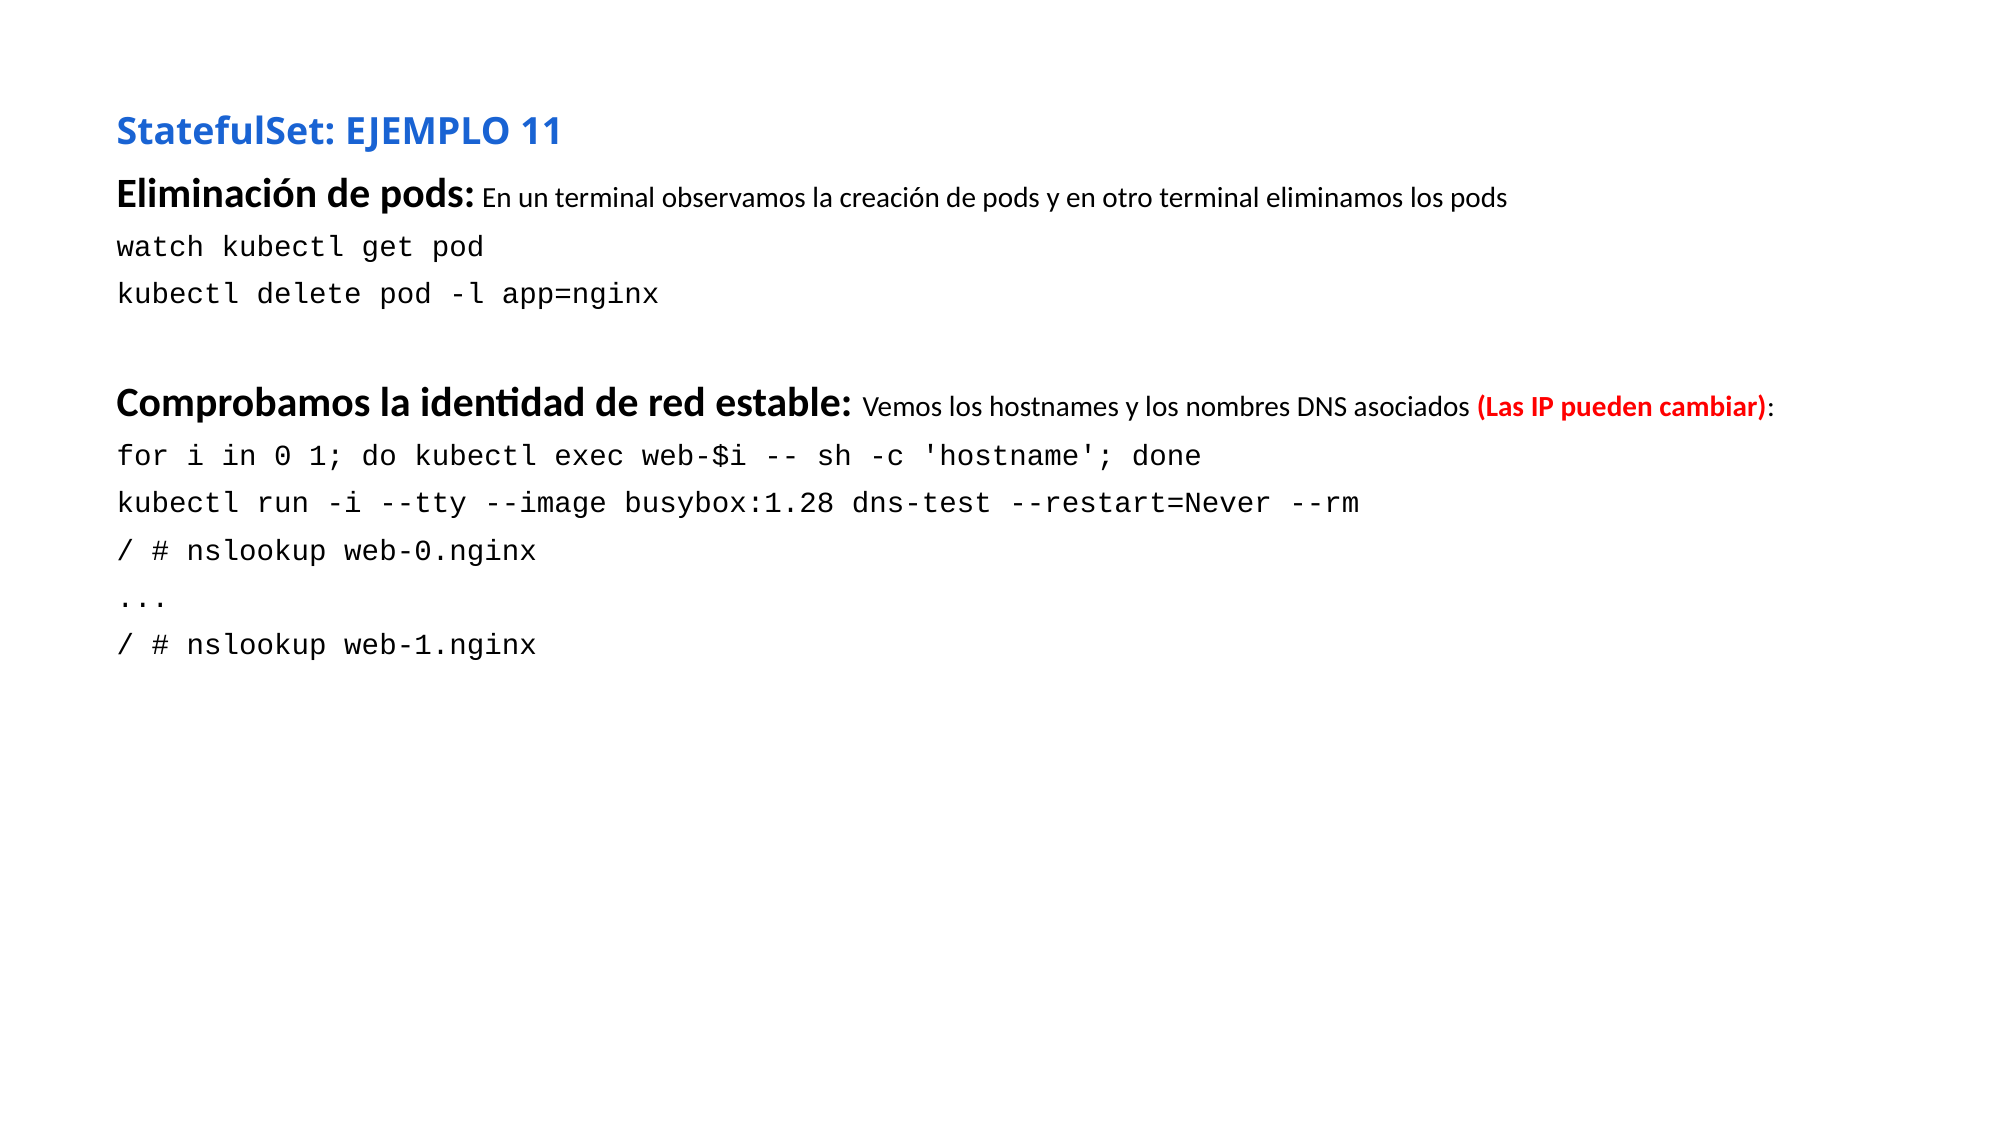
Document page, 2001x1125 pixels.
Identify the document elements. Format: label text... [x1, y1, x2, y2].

text_box StatefulSet: EJEMPLO 11 [101, 100, 1003, 132]
text_box Eliminación de pods: En un terminal observamos la creación de pods y en otro terminal eliminamos los pods watch kubectl get pod kubectl delete pod -l app=nginx Comprobamos la identidad de red estable: Vemos los hostnames y los nombres DNS asociados (Las IP pueden cambiar): for i in 0 1; do kubectl exec web-$i -- sh -c 'hostname'; done kubectl run -i --tty --image busybox:1.28 dns-test --restart=Never --rm / # nslookup web-0.nginx ... / # nslookup web-1.nginx [101, 132, 1908, 948]
